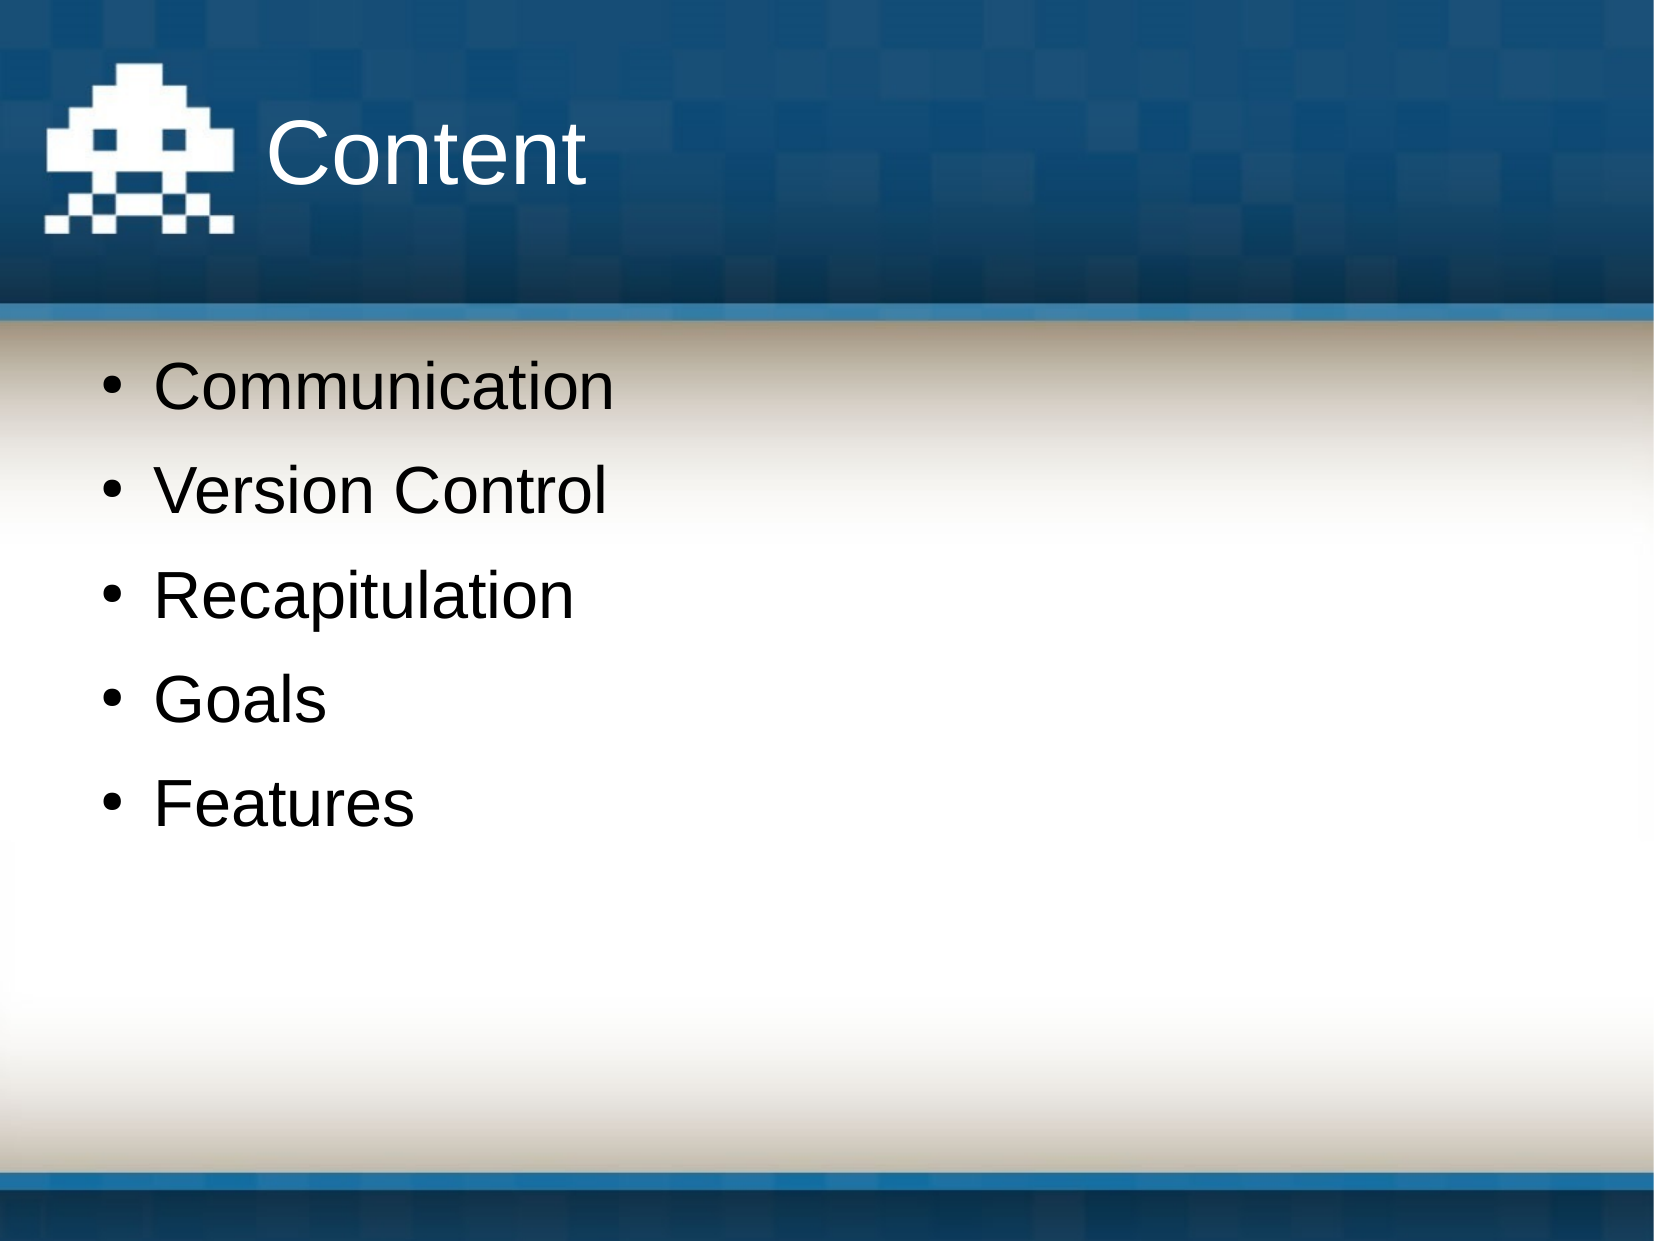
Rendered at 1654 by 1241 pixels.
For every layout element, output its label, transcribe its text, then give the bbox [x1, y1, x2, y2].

list Communication Version Control Recapitulation Goals Features [82, 349, 1571, 1069]
picture [0, 0, 1654, 1241]
title Content [265, 49, 1571, 257]
